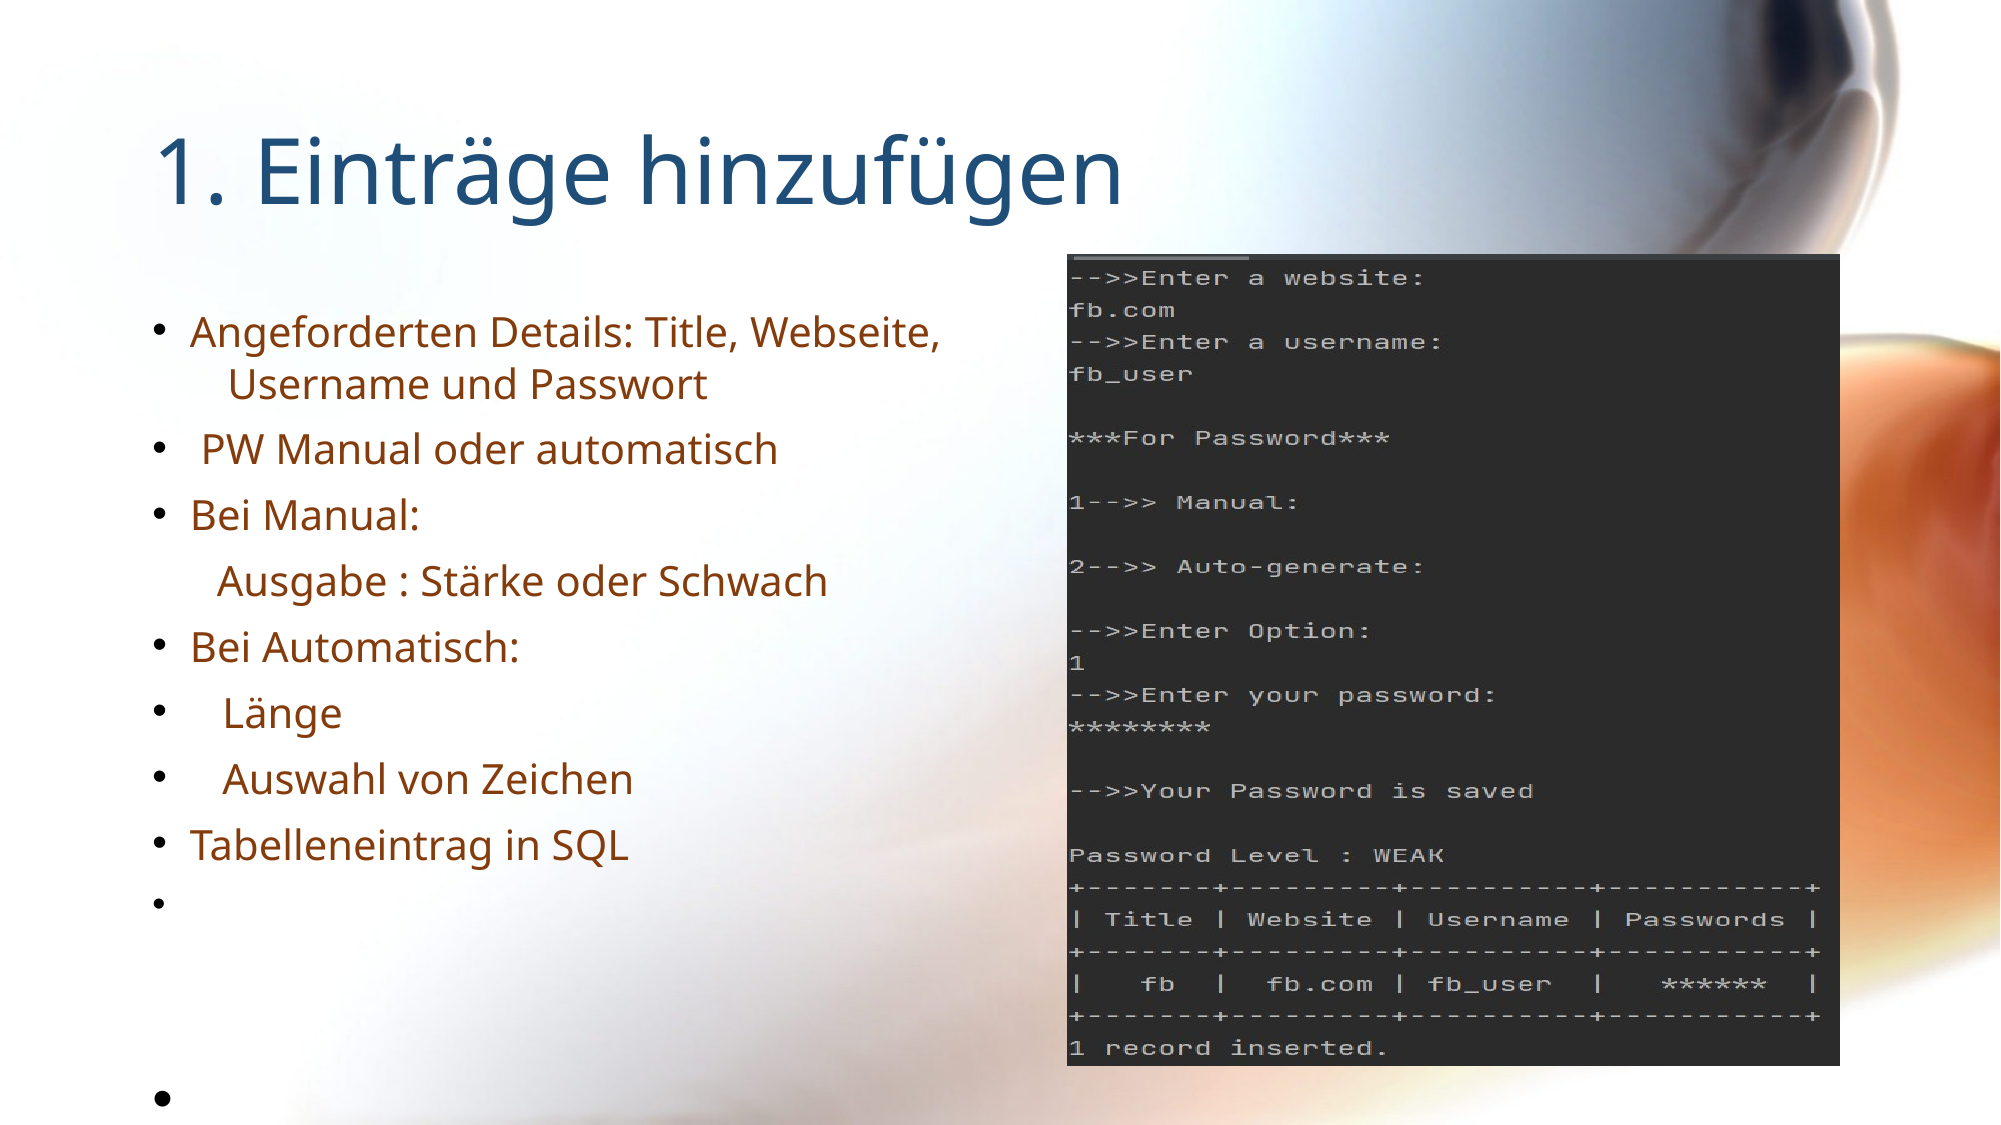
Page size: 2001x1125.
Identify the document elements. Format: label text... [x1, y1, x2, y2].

title 1. Einträge hinzufügen [137, 59, 1863, 278]
picture [1067, 254, 1840, 1066]
list Angeforderten Details: Title, Webseite, Username und Passwort PW Manual oder automatisch Bei Manual: Ausgabe : Stärke oder Schwach Bei Automatisch: Länge Auswahl von Zeichen Tabelleneintrag in SQL [137, 299, 988, 1014]
